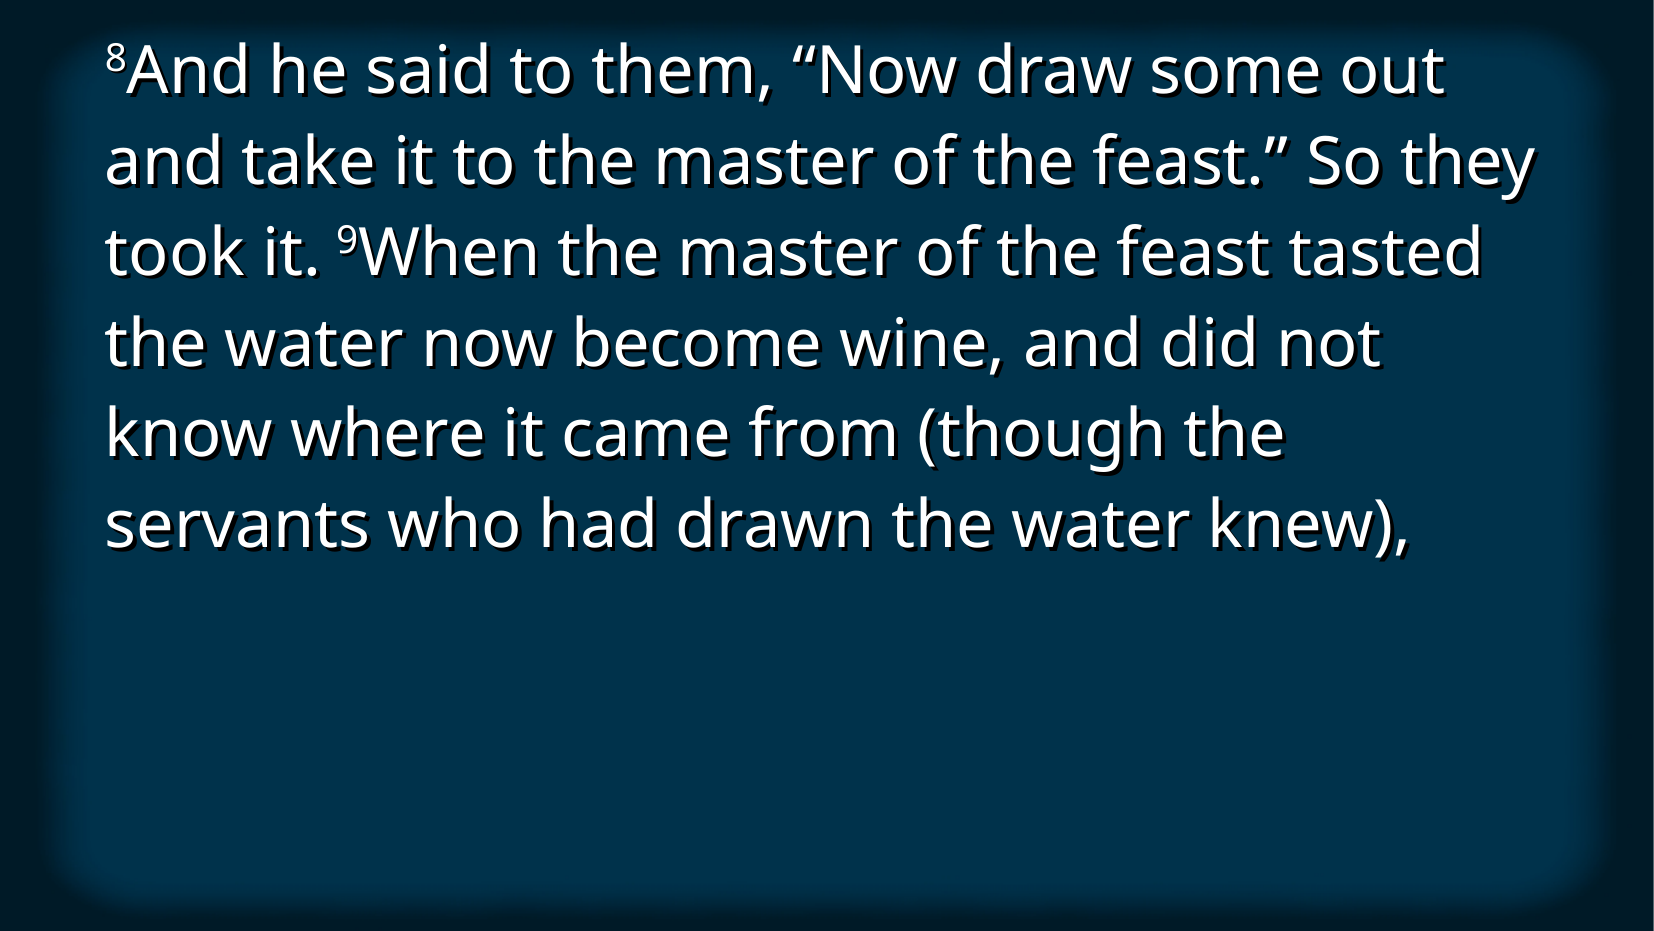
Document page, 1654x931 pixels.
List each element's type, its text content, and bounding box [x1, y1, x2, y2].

text_box 8And he said to them, “Now draw some out and take it to the master of the feast.” So they took it. 9When the master of the feast tasted the water now become wine, and did not know where it came from (though the servants who had drawn the water knew), [90, 15, 1576, 563]
picture [0, 0, 1654, 931]
